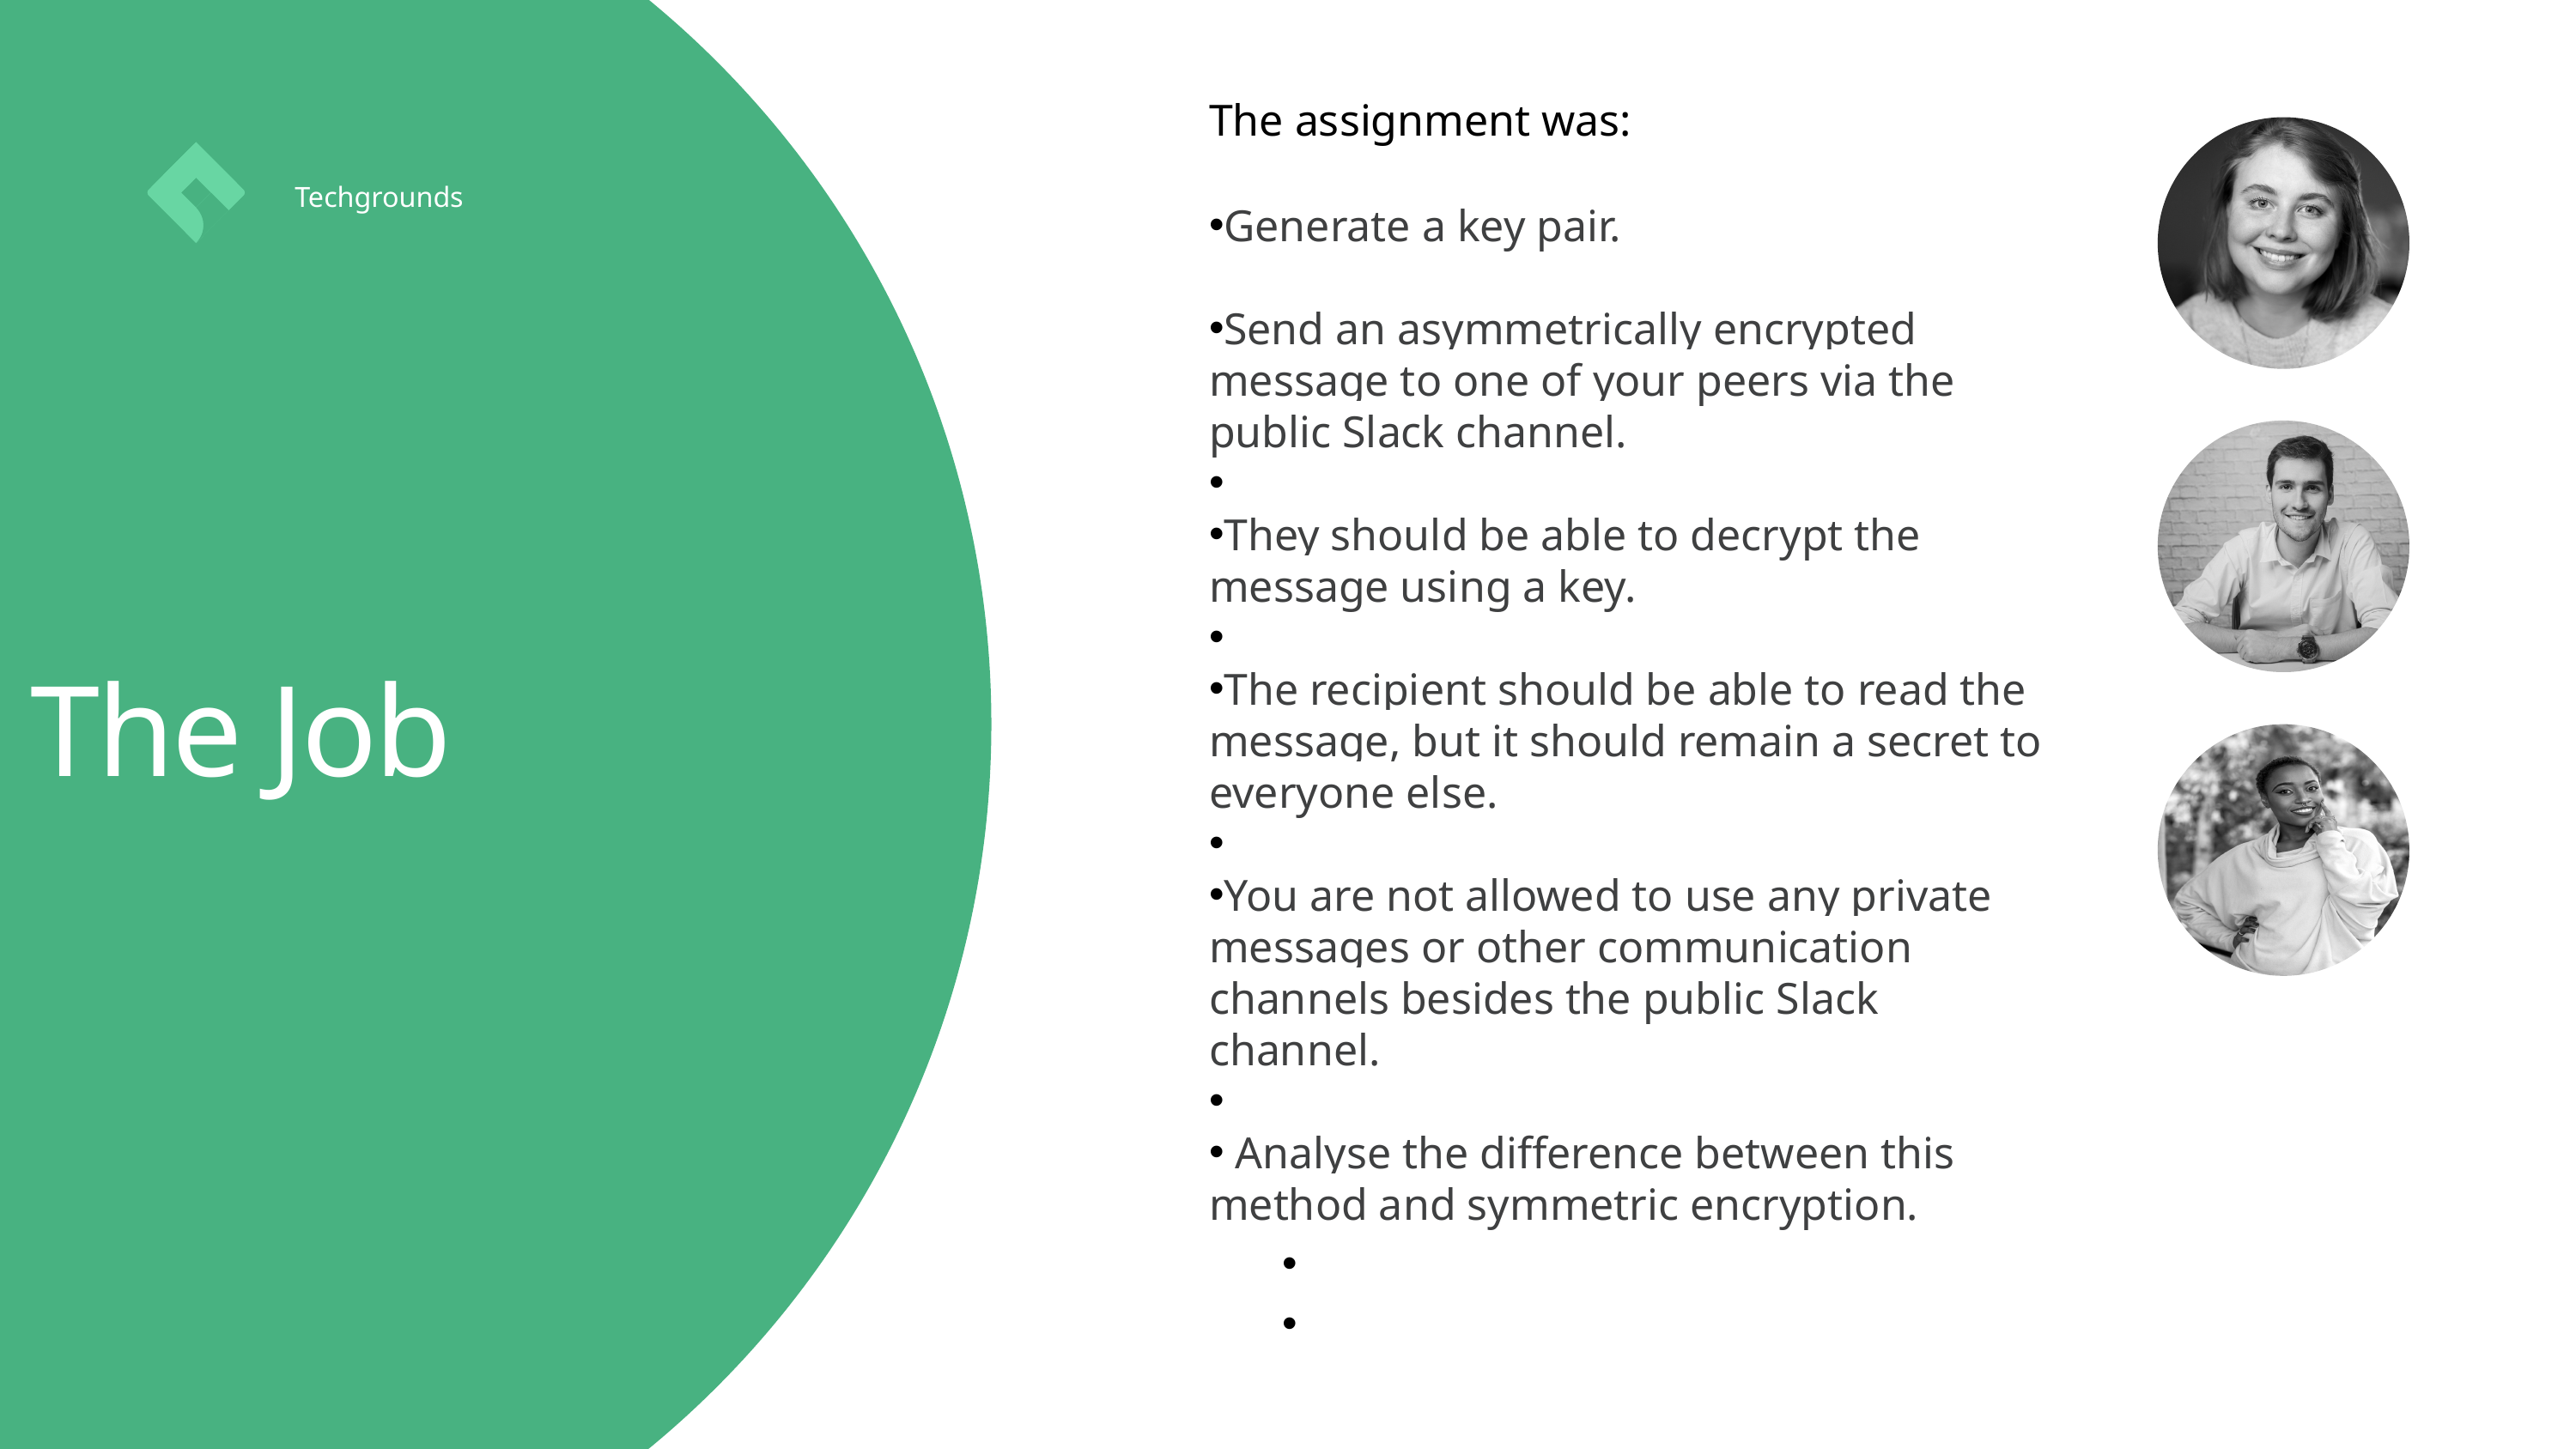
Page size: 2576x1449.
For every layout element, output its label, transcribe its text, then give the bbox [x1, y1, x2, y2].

text_box Techgrounds [295, 173, 617, 213]
text_box The assignment was: Generate a key pair. Send an asymmetrically encrypted message to one of your peers via the public Slack channel. They should be able to decrypt the message using a key. The recipient should be able to read the message, but it should remain a secret to everyone else. You are not allowed to use any private messages or other communication channels besides the public Slack channel. Analyse the difference between this method and symmetric encryption. [1209, 91, 2051, 1358]
text_box [2157, 724, 2410, 976]
text_box The Job [30, 651, 677, 802]
text_box [0, 0, 992, 1449]
text_box [2157, 420, 2410, 673]
text_box [2157, 117, 2410, 369]
